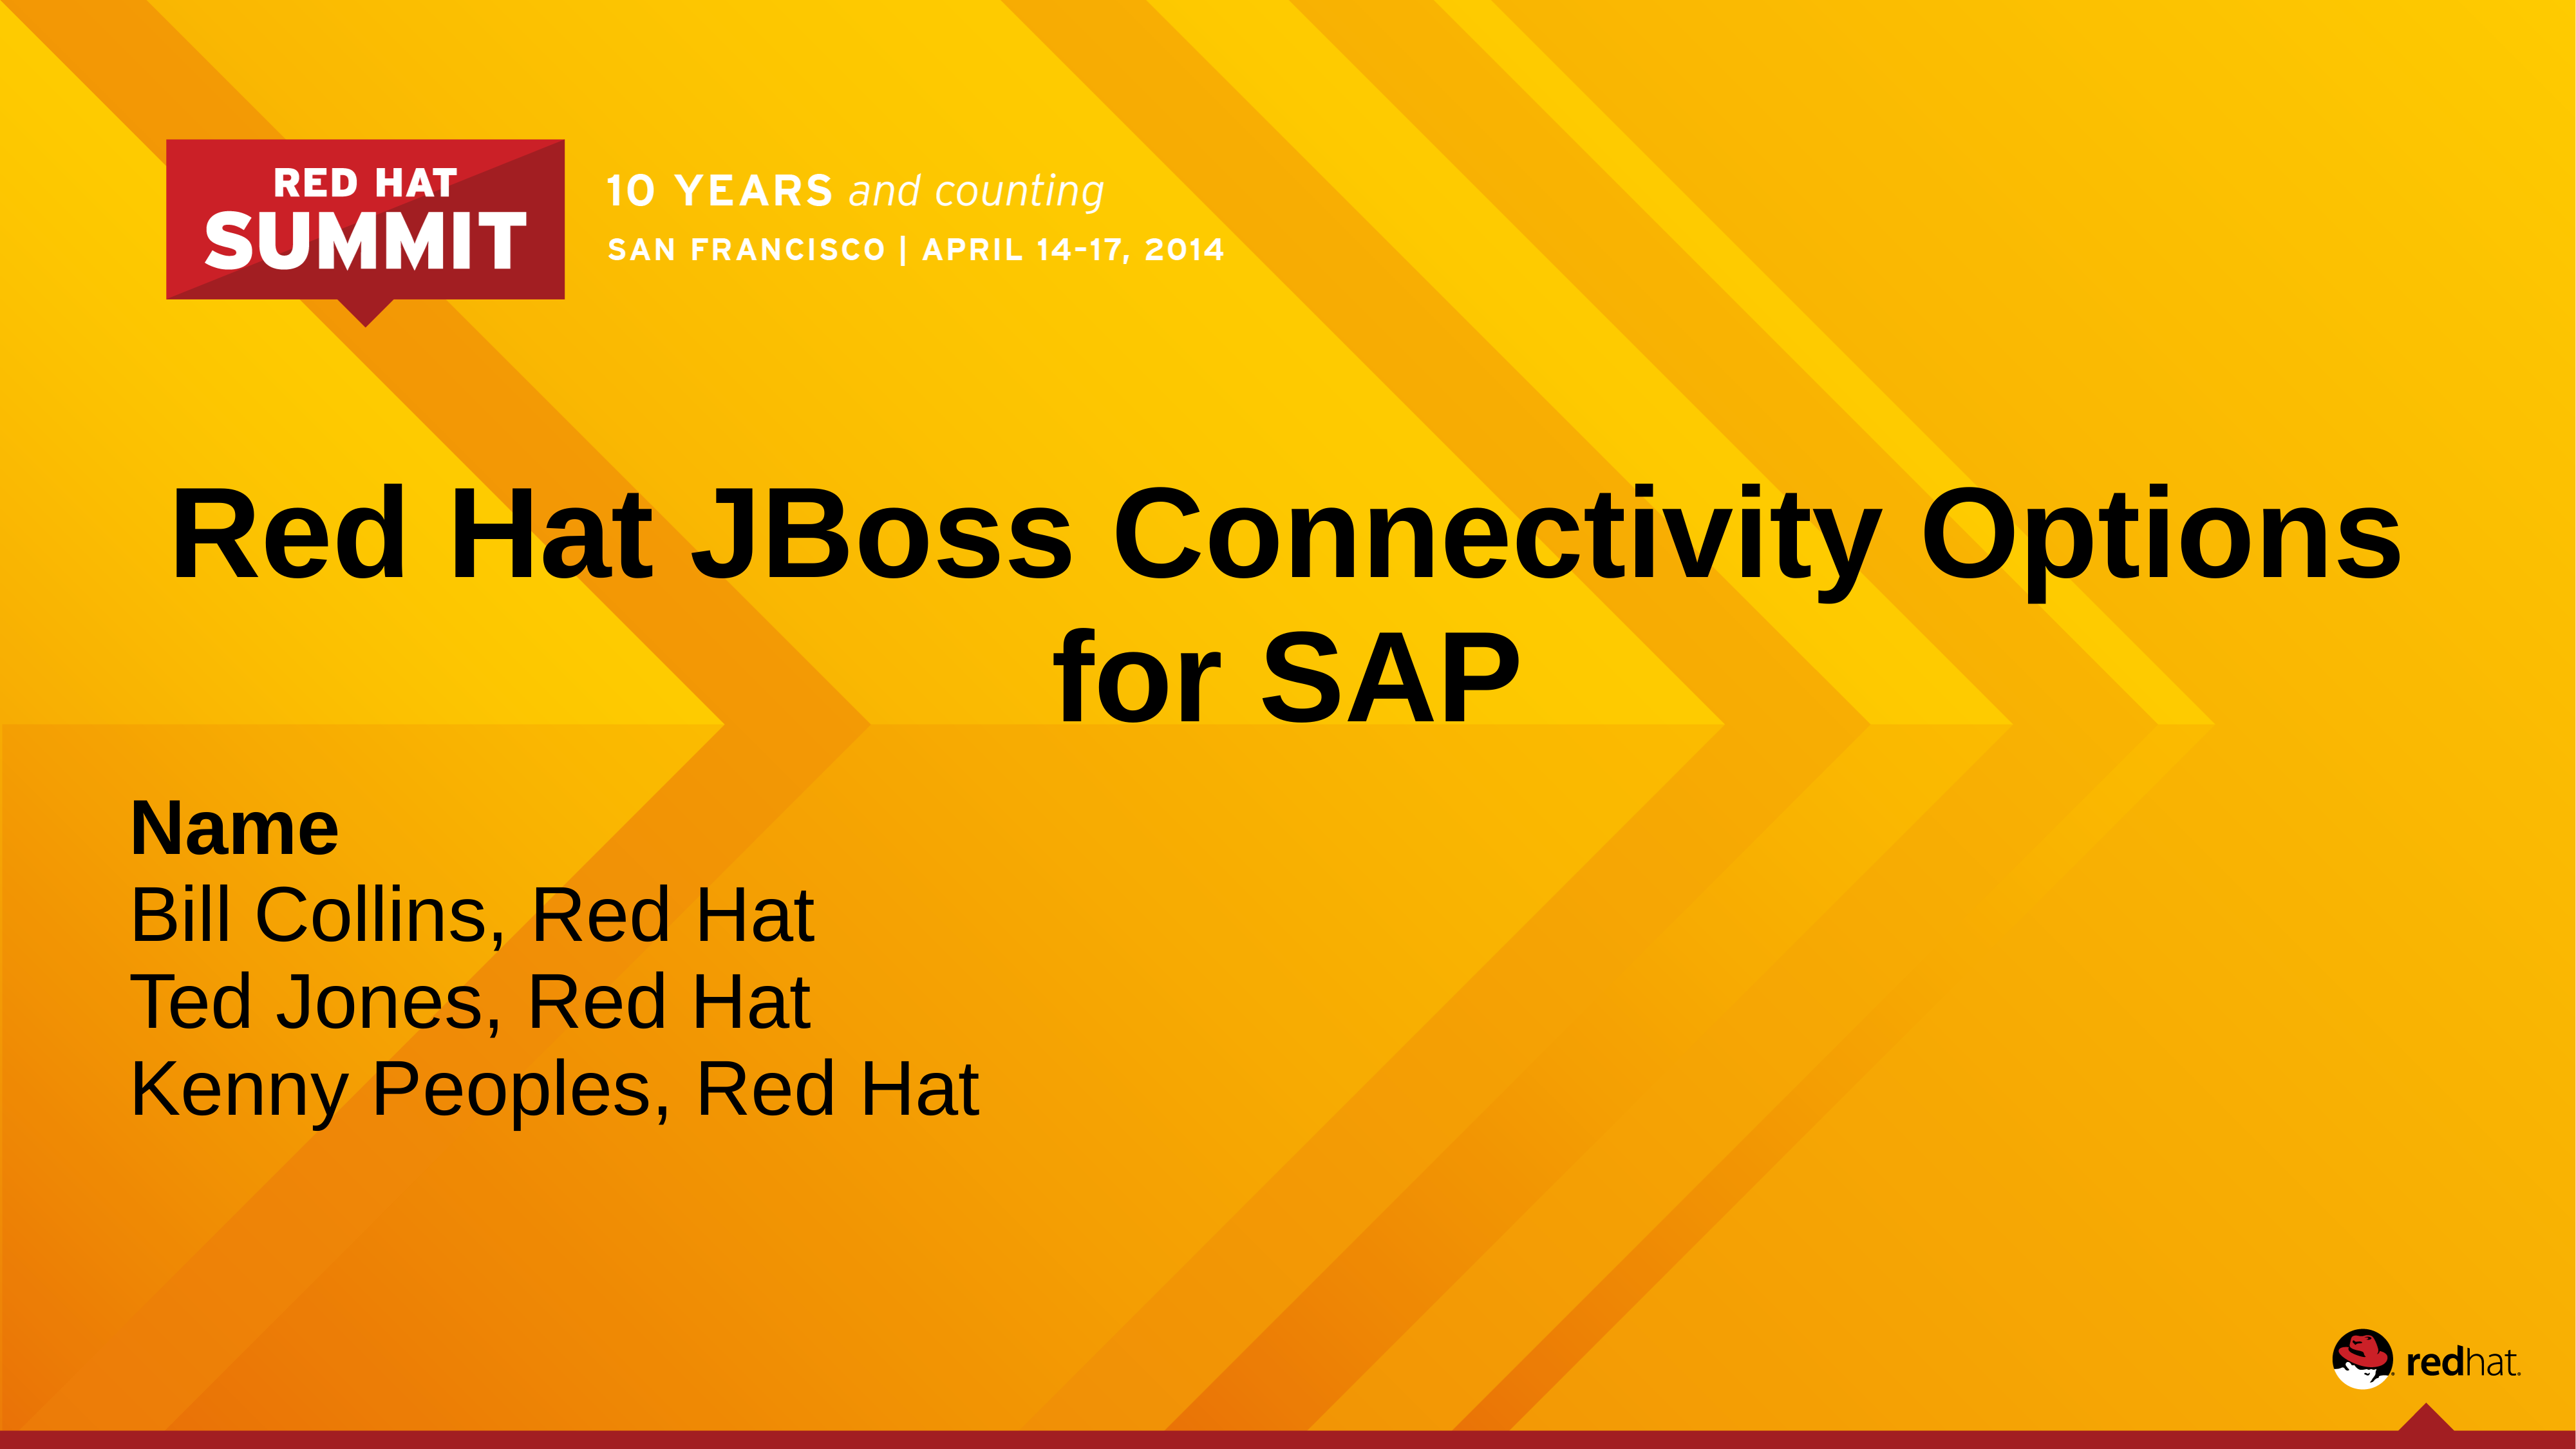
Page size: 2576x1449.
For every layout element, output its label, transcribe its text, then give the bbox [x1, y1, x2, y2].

picture [0, 0, 2576, 1449]
title Red Hat JBoss Connectivity Options for SAP [129, 460, 2447, 749]
text_box Name Bill Collins, Red Hat Ted Jones, Red Hat Kenny Peoples, Red Hat [129, 784, 2447, 1132]
